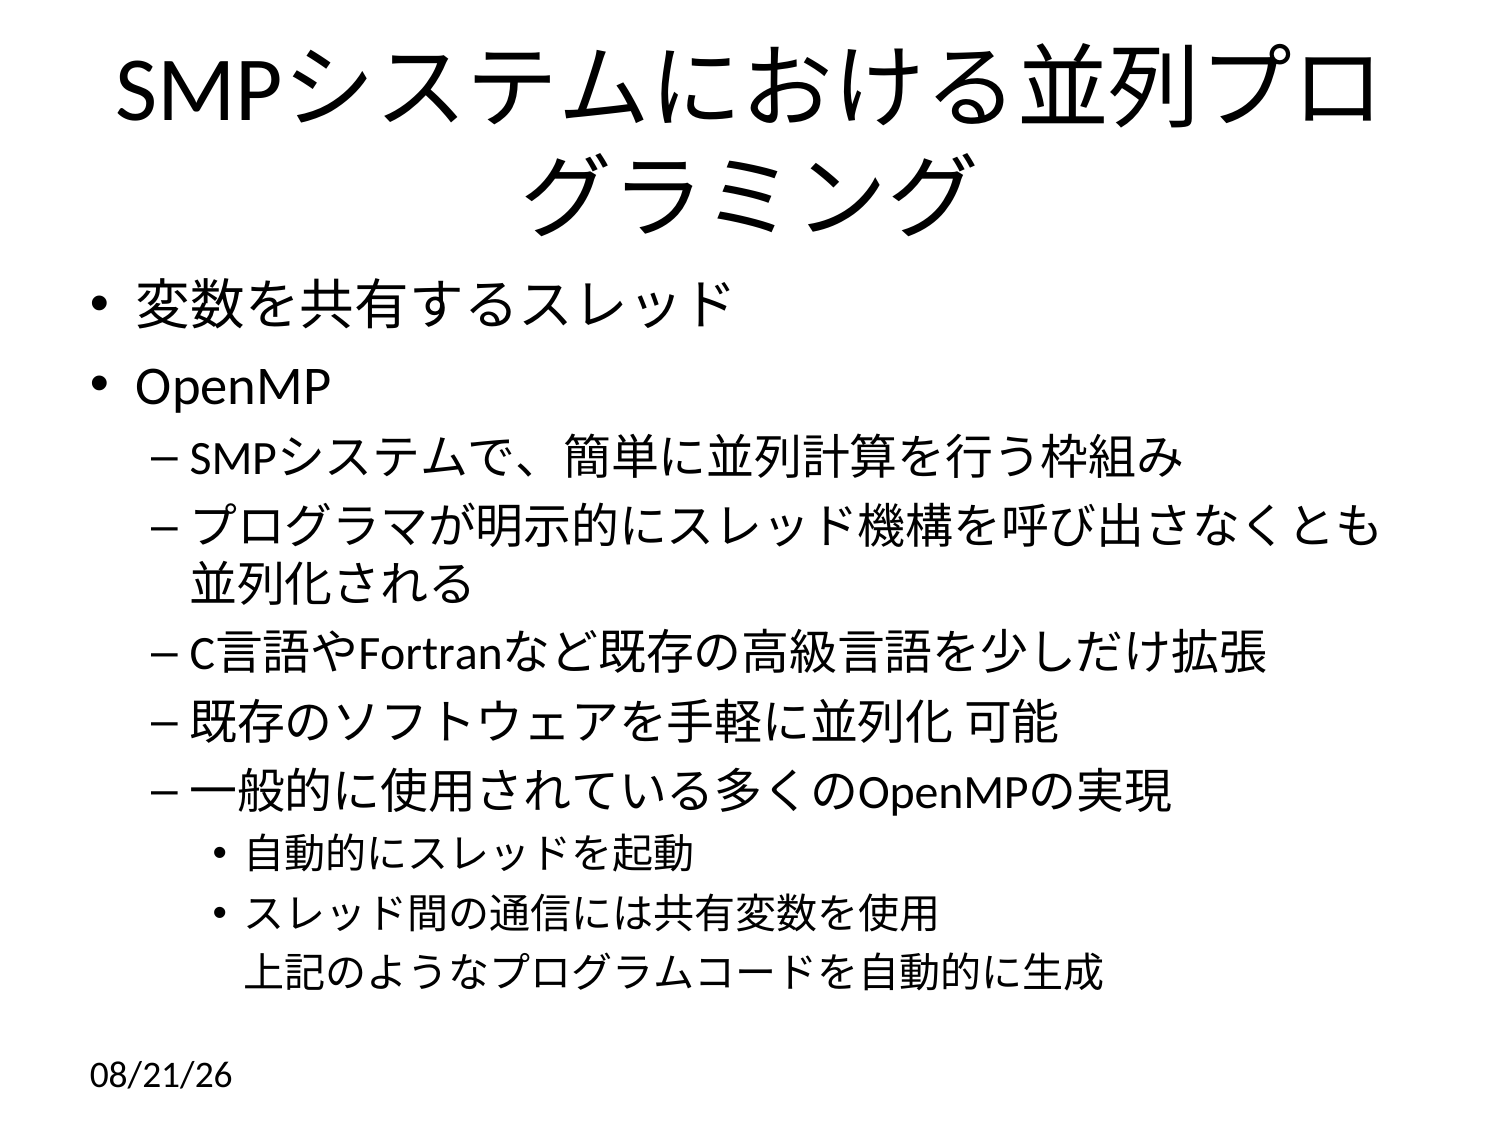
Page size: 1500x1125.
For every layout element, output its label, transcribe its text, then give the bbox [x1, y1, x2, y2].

title SMPシステムにおける並列プログラミング [75, 21, 1426, 257]
list 変数を共有するスレッド OpenMP SMPシステムで、簡単に並列計算を行う枠組み プログラマが明示的にスレッド機構を呼び出さなくとも並列化される C言語やFortranなど既存の高級言語を少しだけ拡張 既存のソフトウェアを手軽に並列化 可能 一般的に使用されている多くのOpenMPの実現 自動的にスレッドを起動 スレッド間の通信には共有変数を使用 上記のようなプログラムコードを自動的に生成 [75, 262, 1426, 1006]
